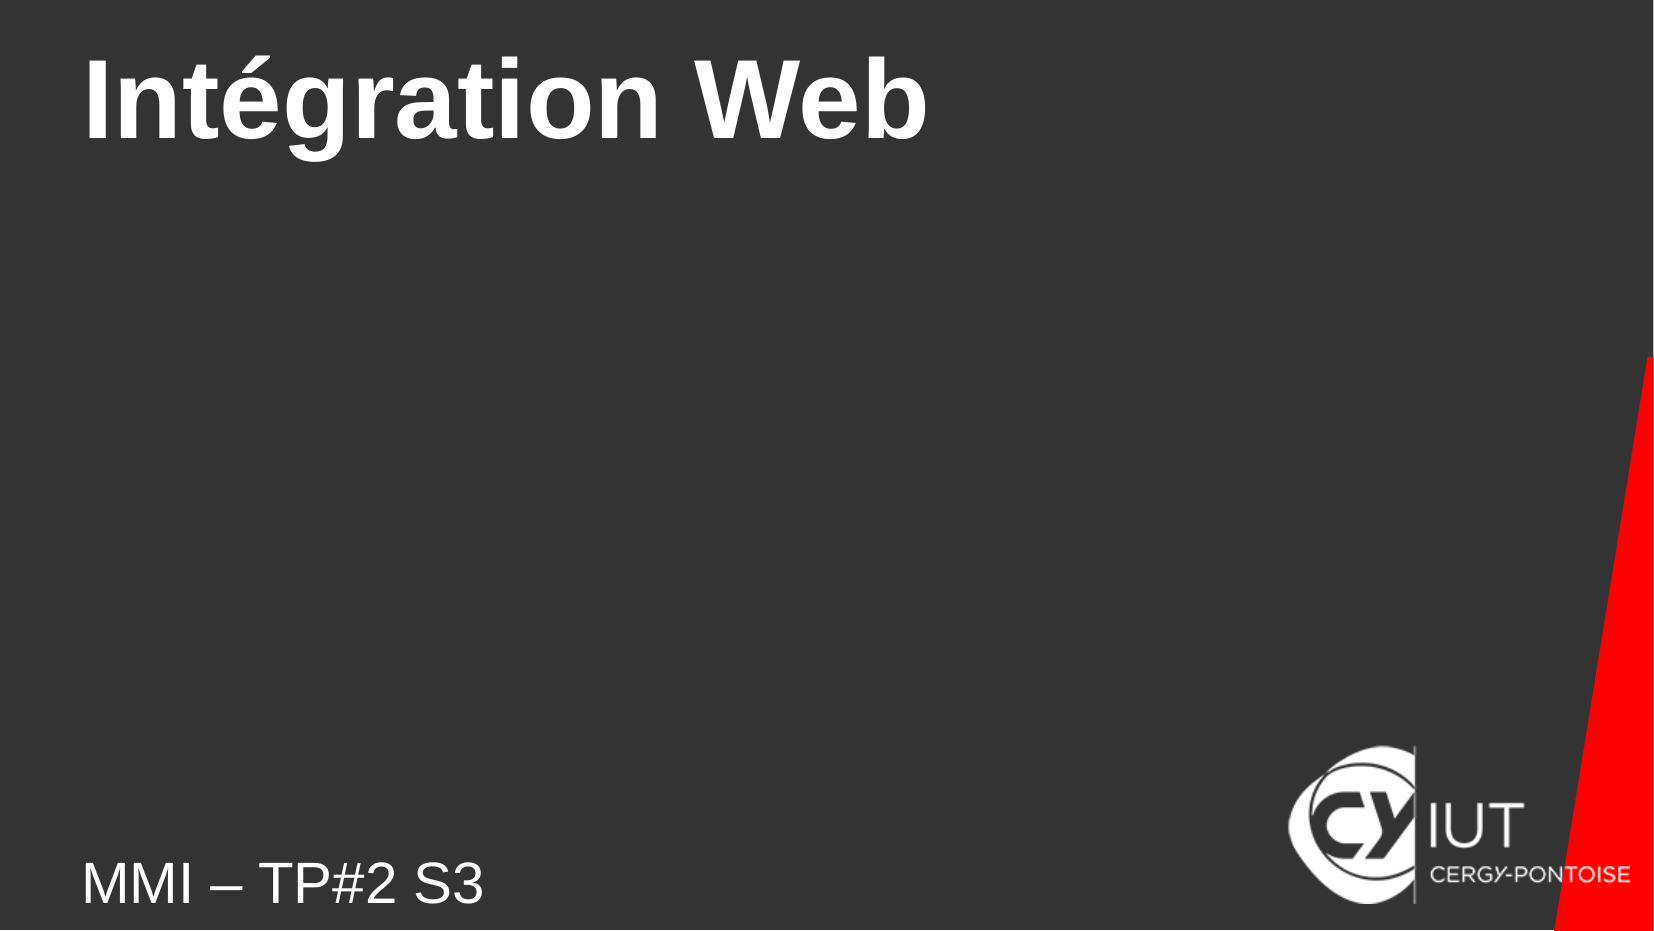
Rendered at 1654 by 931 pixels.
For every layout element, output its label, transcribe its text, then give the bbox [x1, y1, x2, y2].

title MMI – TP#2 S3 [81, 805, 1205, 931]
picture [1284, 744, 1630, 904]
title Intégration Web [82, 36, 1571, 226]
text_box [1554, 356, 1654, 931]
